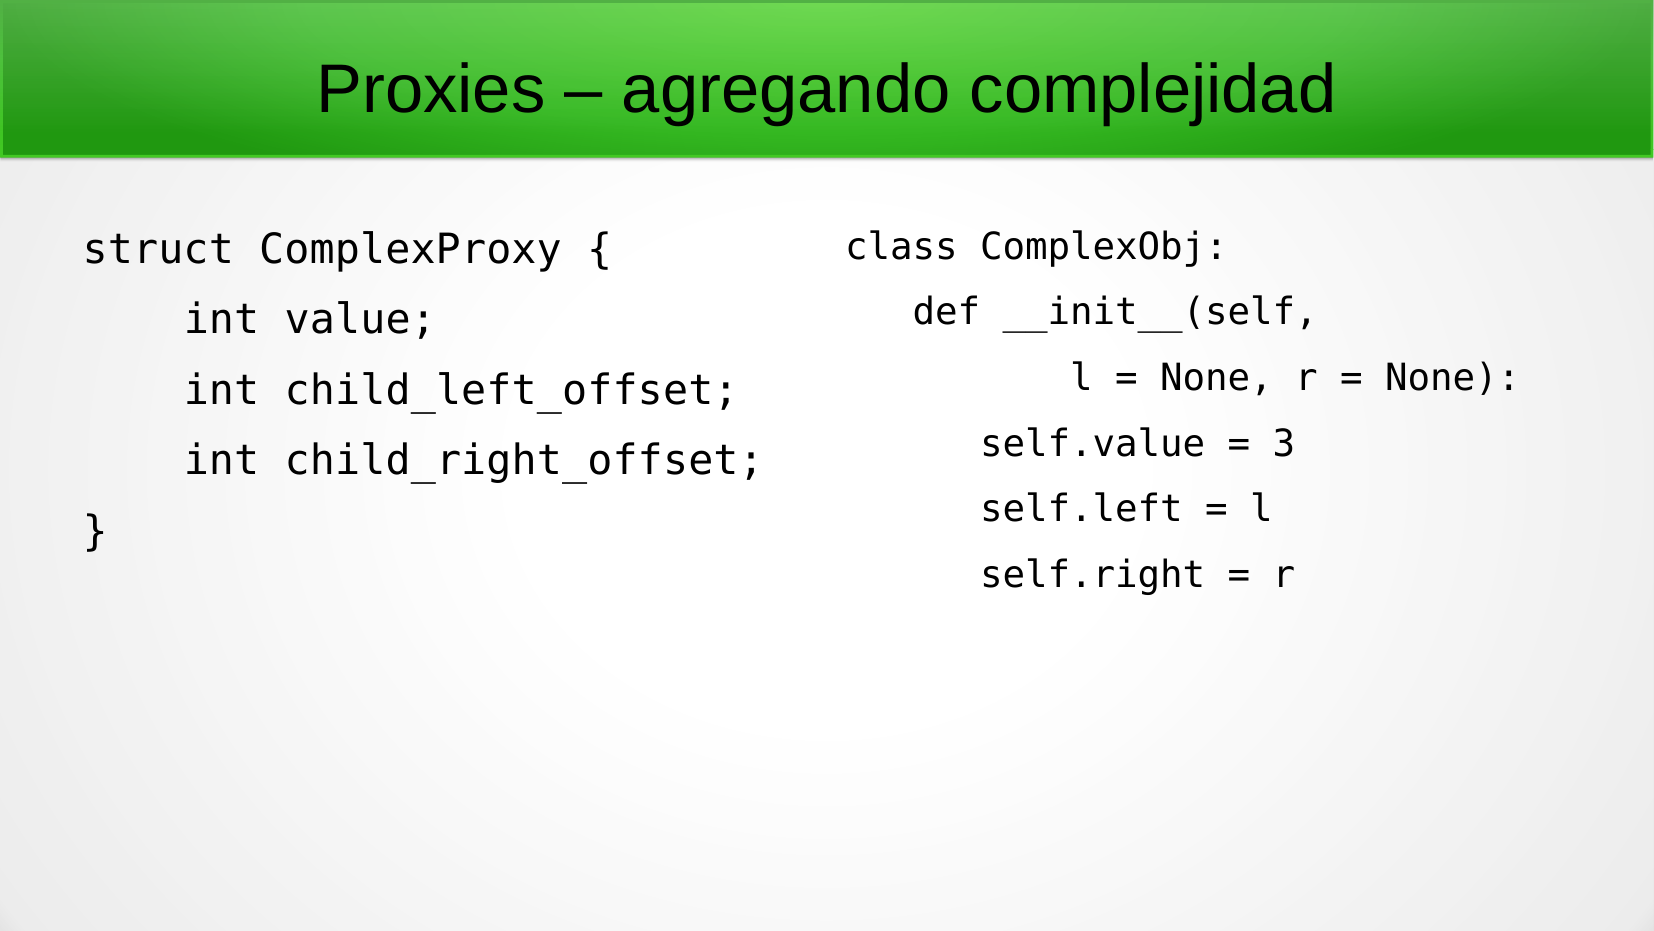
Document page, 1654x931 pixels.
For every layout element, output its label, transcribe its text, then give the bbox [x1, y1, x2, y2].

list class ComplexObj: def __init__(self, l = None, r = None): self.value = 3 self.left = l self.right = r [845, 224, 1572, 764]
list struct ComplexProxy { int value; int child_left_offset; int child_right_offset; } [82, 224, 809, 764]
title Proxies – agregando complejidad [82, 35, 1571, 142]
